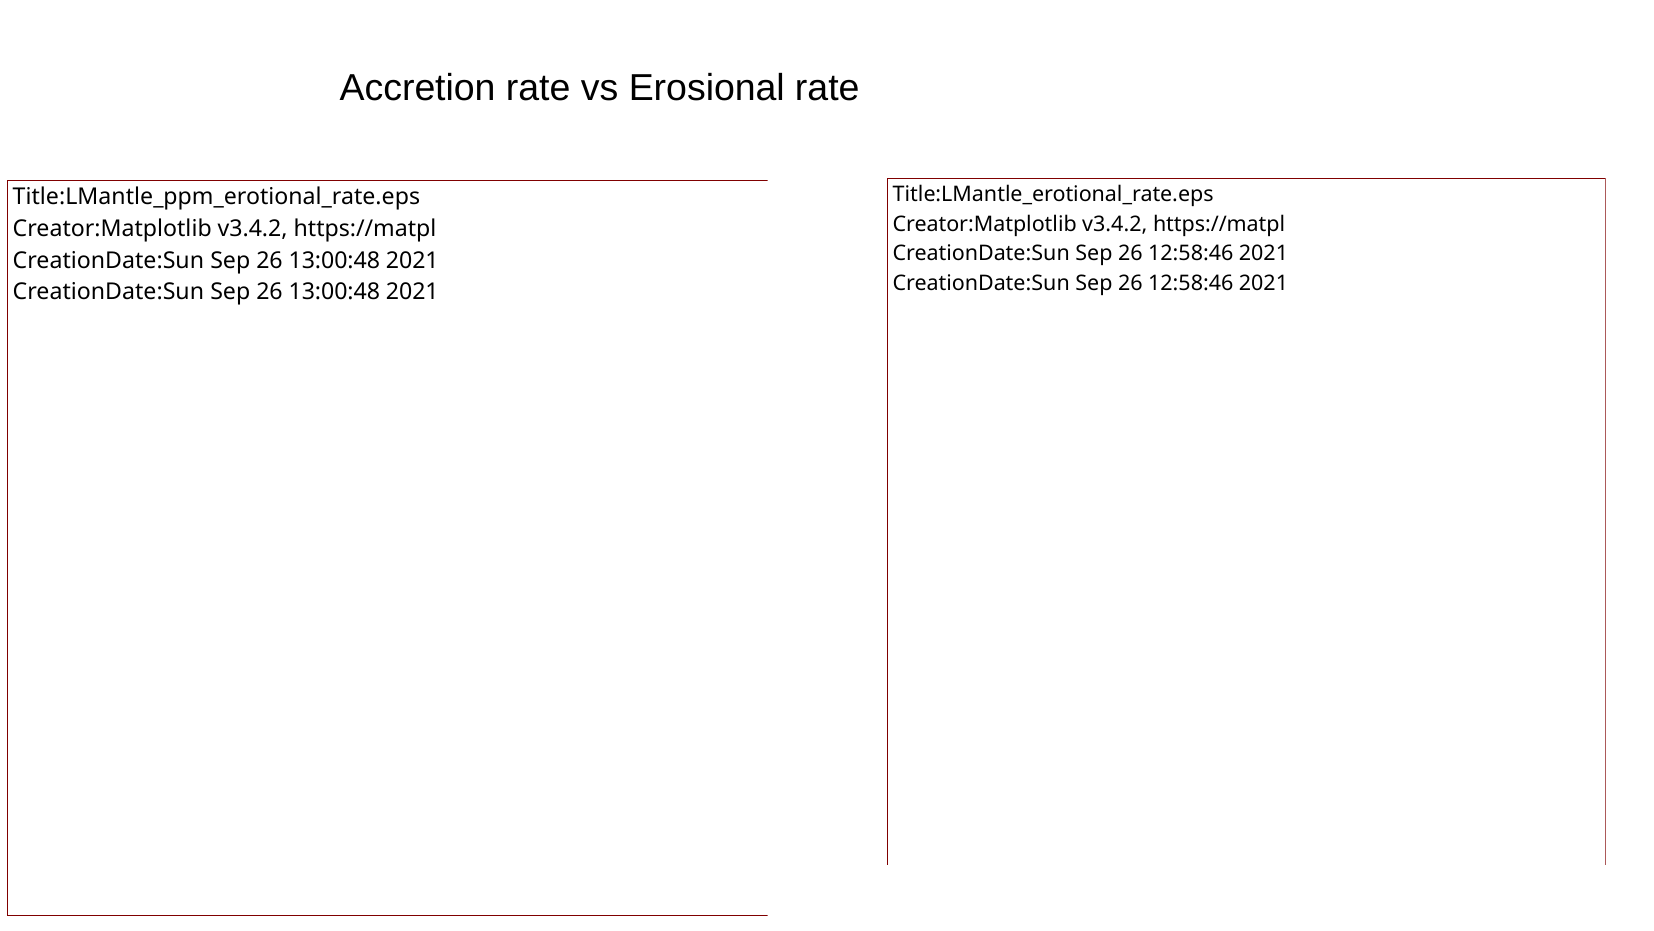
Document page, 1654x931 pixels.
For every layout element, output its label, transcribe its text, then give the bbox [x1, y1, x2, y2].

text_box Accretion rate vs Erosional rate [324, 59, 1123, 116]
picture [885, 177, 1606, 865]
picture [5, 178, 768, 916]
